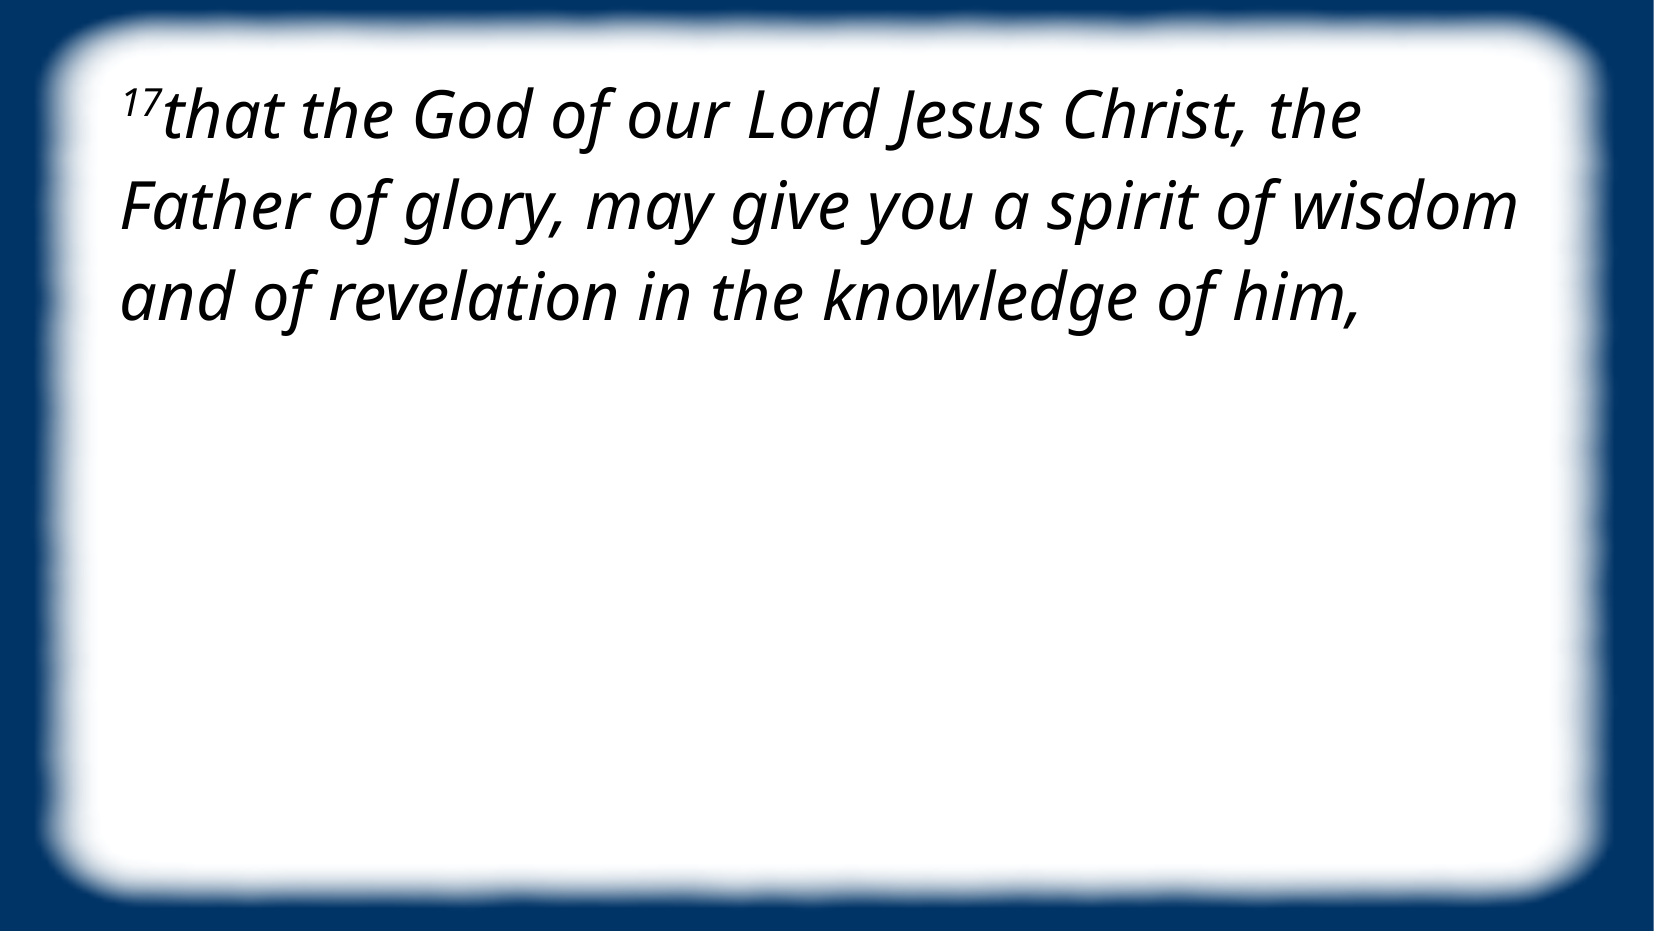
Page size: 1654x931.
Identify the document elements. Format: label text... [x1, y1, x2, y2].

picture [0, 0, 1654, 931]
text_box 17that the God of our Lord Jesus Christ, the Father of glory, may give you a spirit of wisdom and of revelation in the knowledge of him, [105, 60, 1546, 430]
